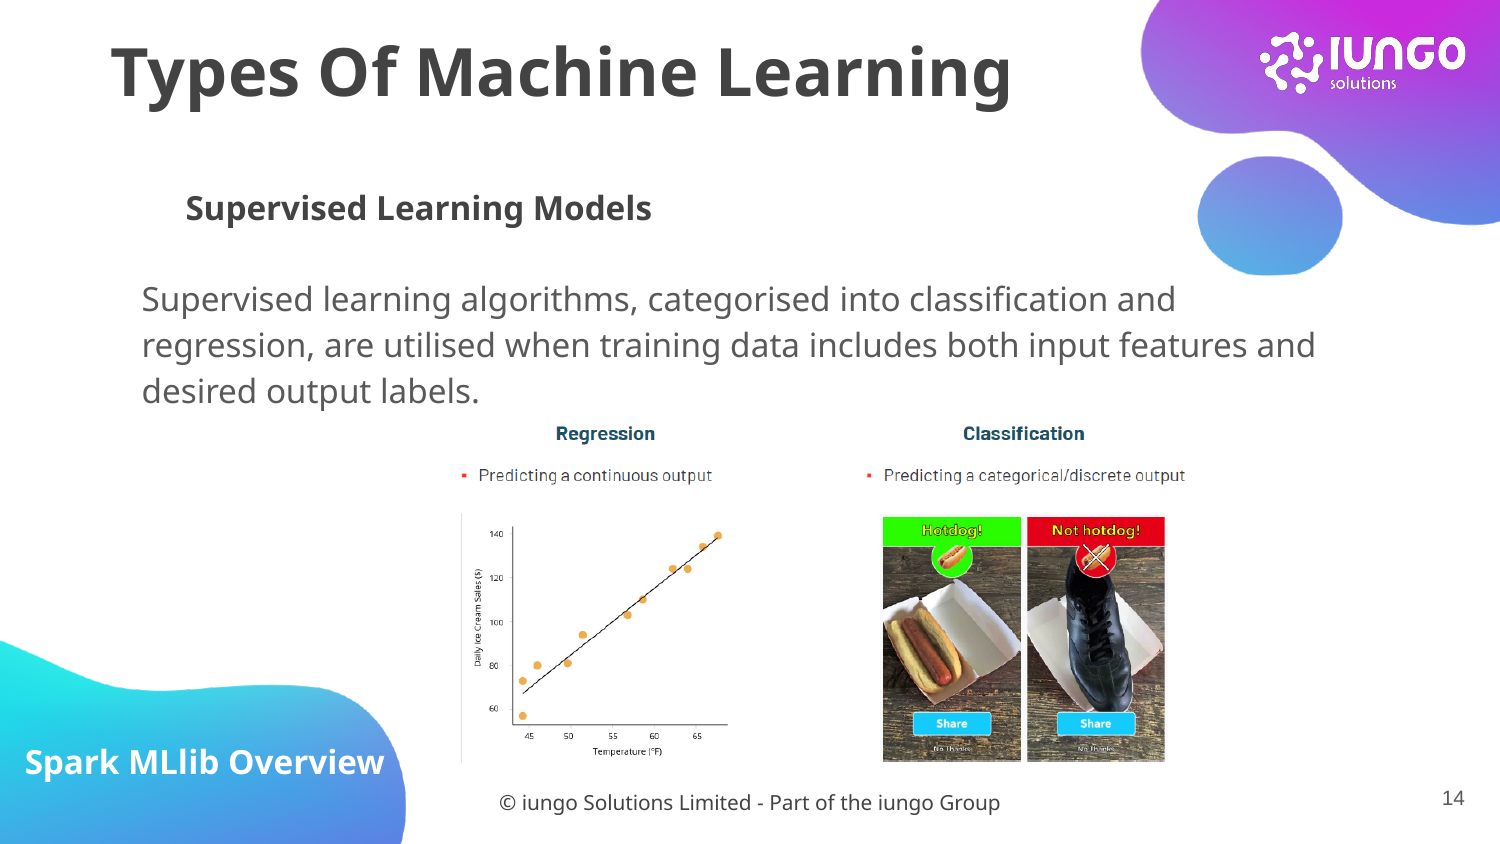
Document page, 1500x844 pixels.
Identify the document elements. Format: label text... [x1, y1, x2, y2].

picture [0, 0, 1500, 844]
list Supervised Learning Models [95, 165, 674, 250]
slide_number <number> [1389, 764, 1480, 830]
subtitle Spark MLlib Overview [9, 719, 411, 844]
text_box Supervised learning algorithms, categorised into classification and regression, are utilised when training data includes both input features and desired output labels. [126, 257, 1355, 418]
title Types Of Machine Learning [95, 30, 1069, 125]
